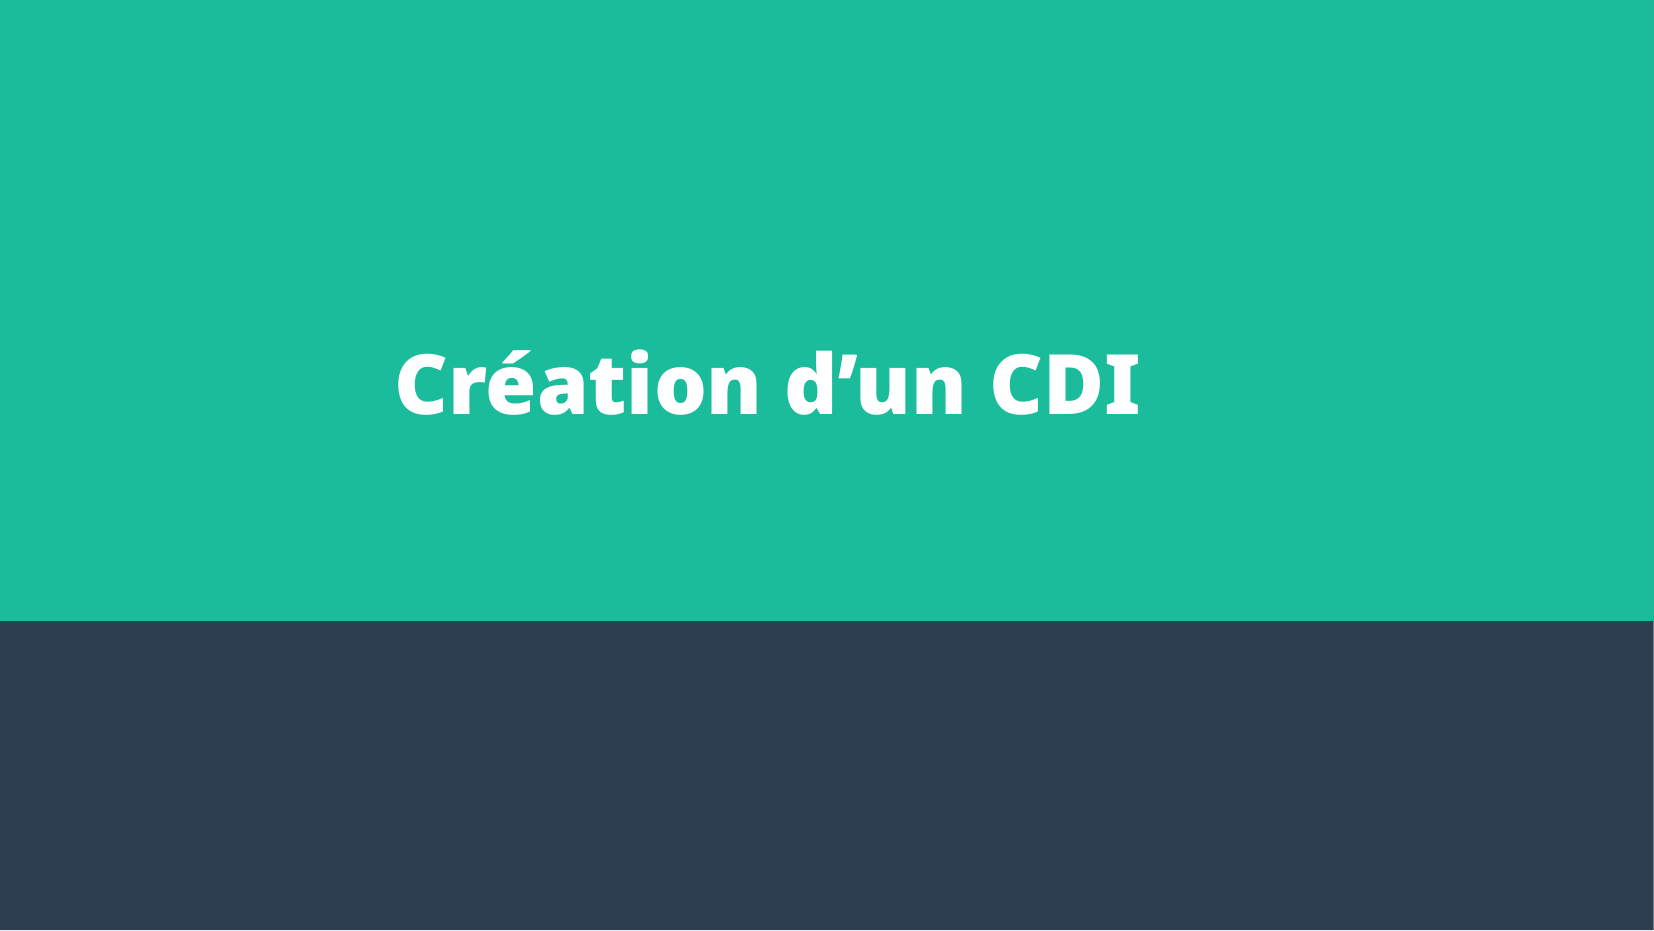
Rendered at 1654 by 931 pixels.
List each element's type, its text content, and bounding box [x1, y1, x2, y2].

title Création d’un CDI [0, 275, 1536, 434]
